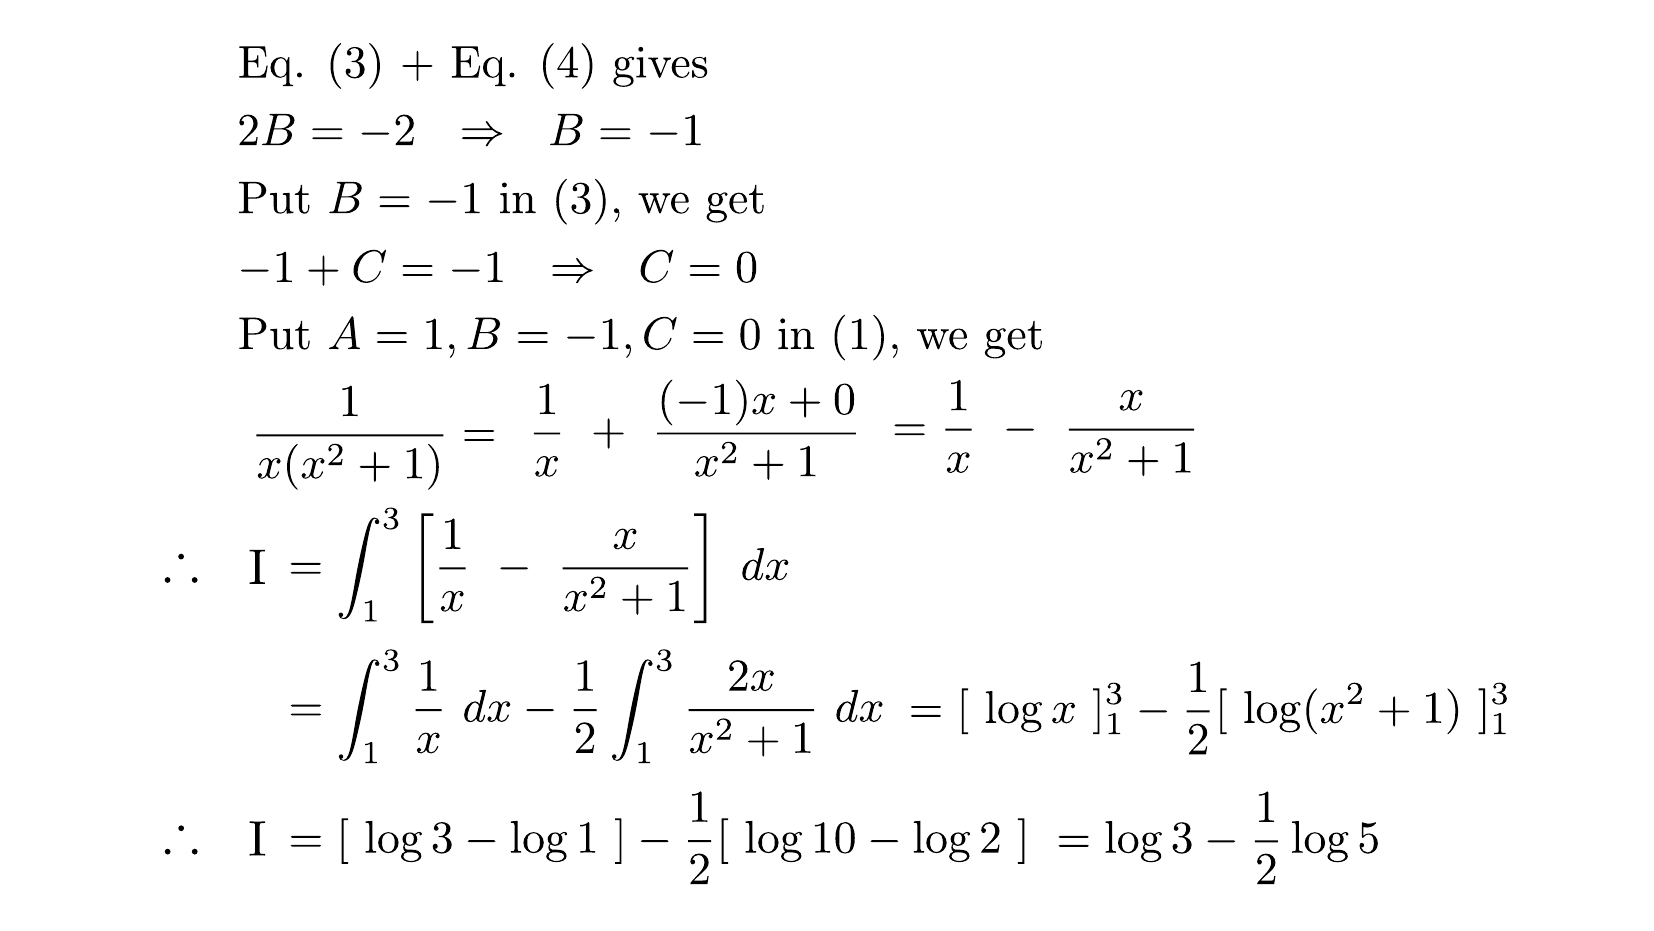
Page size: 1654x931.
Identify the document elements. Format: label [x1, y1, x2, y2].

text_box [290, 791, 1025, 885]
text_box [239, 43, 708, 89]
text_box [239, 178, 764, 225]
text_box [290, 507, 789, 624]
text_box [164, 553, 198, 583]
text_box [239, 249, 757, 286]
text_box [249, 821, 266, 856]
text_box [164, 825, 198, 855]
text_box [256, 385, 495, 490]
text_box [910, 661, 1507, 755]
text_box [290, 649, 883, 764]
text_box [249, 549, 265, 584]
text_box [239, 314, 1042, 361]
text_box [1058, 791, 1378, 885]
text_box [239, 113, 701, 147]
text_box [894, 379, 1195, 477]
subtitle [59, 35, 1607, 898]
text_box [533, 379, 856, 481]
